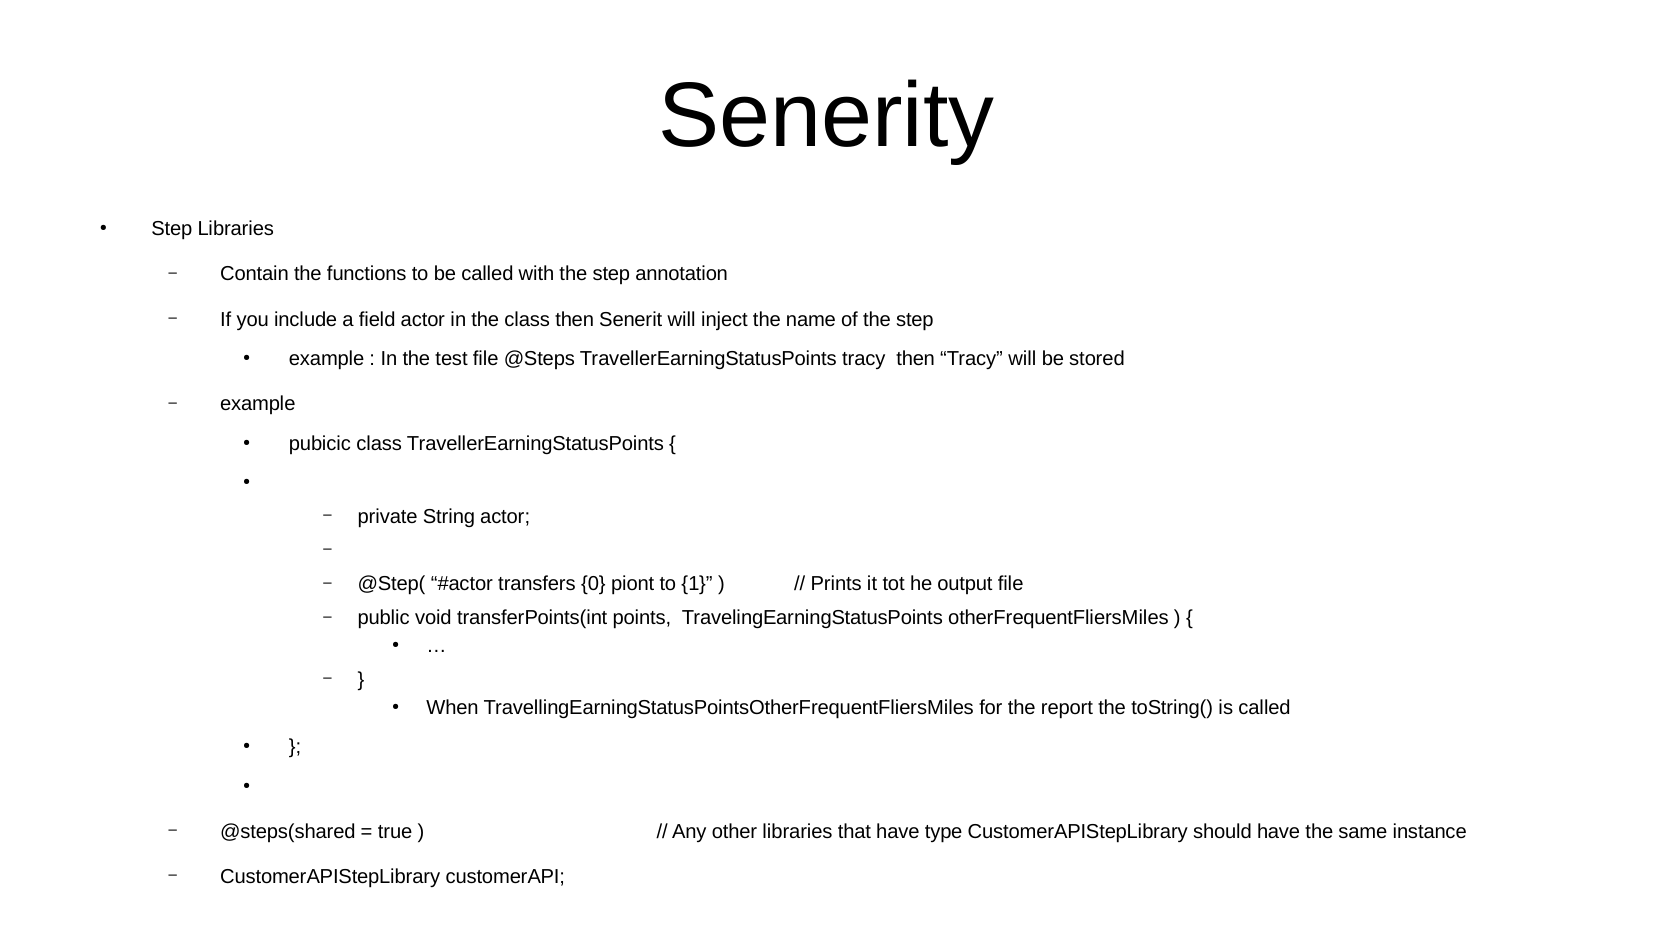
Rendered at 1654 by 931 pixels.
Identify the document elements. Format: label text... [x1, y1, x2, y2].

title Senerity [82, 37, 1571, 193]
list Step Libraries Contain the functions to be called with the step annotation If you include a field actor in the class then Senerit will inject the name of the step example : In the test file @Steps TravellerEarningStatusPoints tracy then “Tracy” will be stored example pubicic class TravellerEarningStatusPoints { private String actor; @Step( “#actor transfers {0} piont to {1}” ) // Prints it tot he output file public void transferPoints(int points, TravelingEarningStatusPoints otherFrequentFliersMiles ) { … } When TravellingEarningStatusPointsOtherFrequentFliersMiles for the report the toString() is called }; @steps(shared = true ) // Any other libraries that have type CustomerAPIStepLibrary should have the same instance CustomerAPIStepLibrary customerAPI; [82, 217, 1621, 901]
